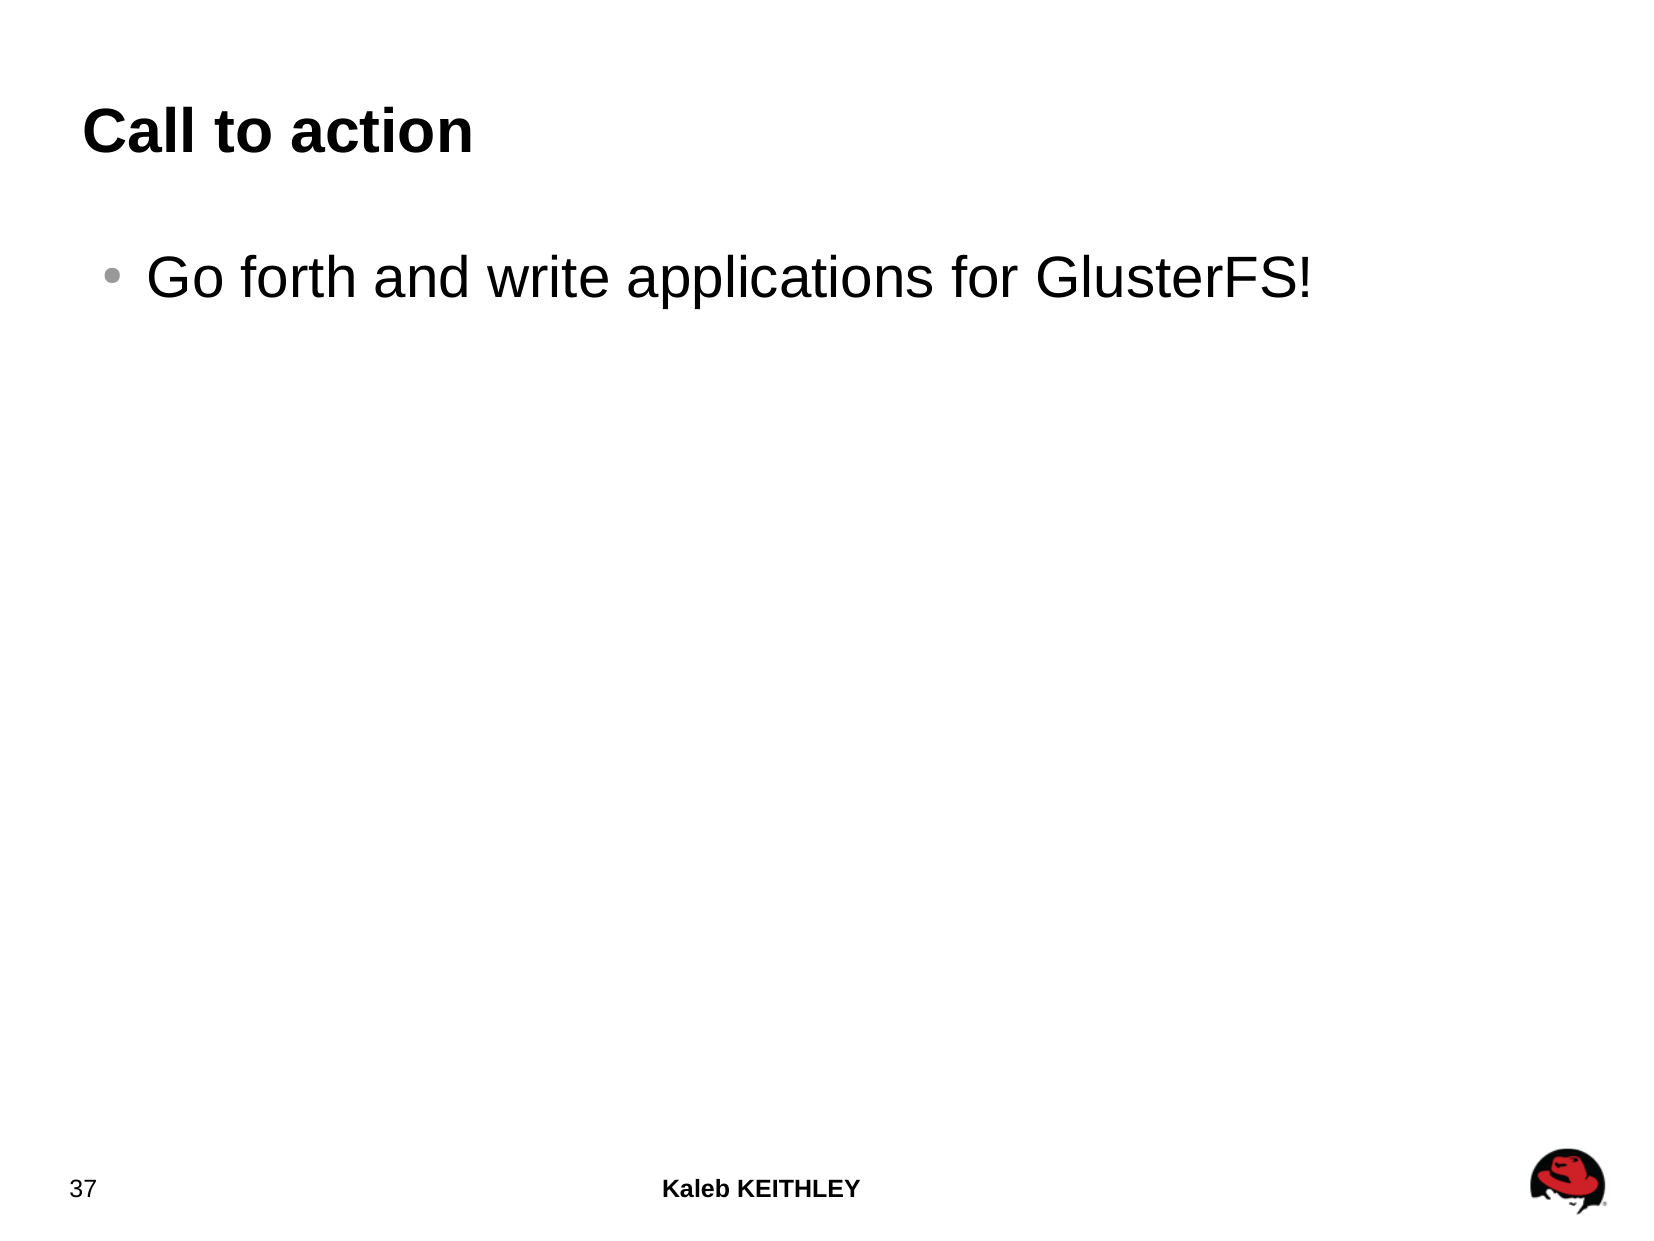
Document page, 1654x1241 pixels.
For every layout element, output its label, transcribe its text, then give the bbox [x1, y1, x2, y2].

list Go forth and write applications for GlusterFS! [86, 244, 1576, 1039]
title Call to action [82, 37, 1571, 226]
picture [1529, 1146, 1613, 1224]
